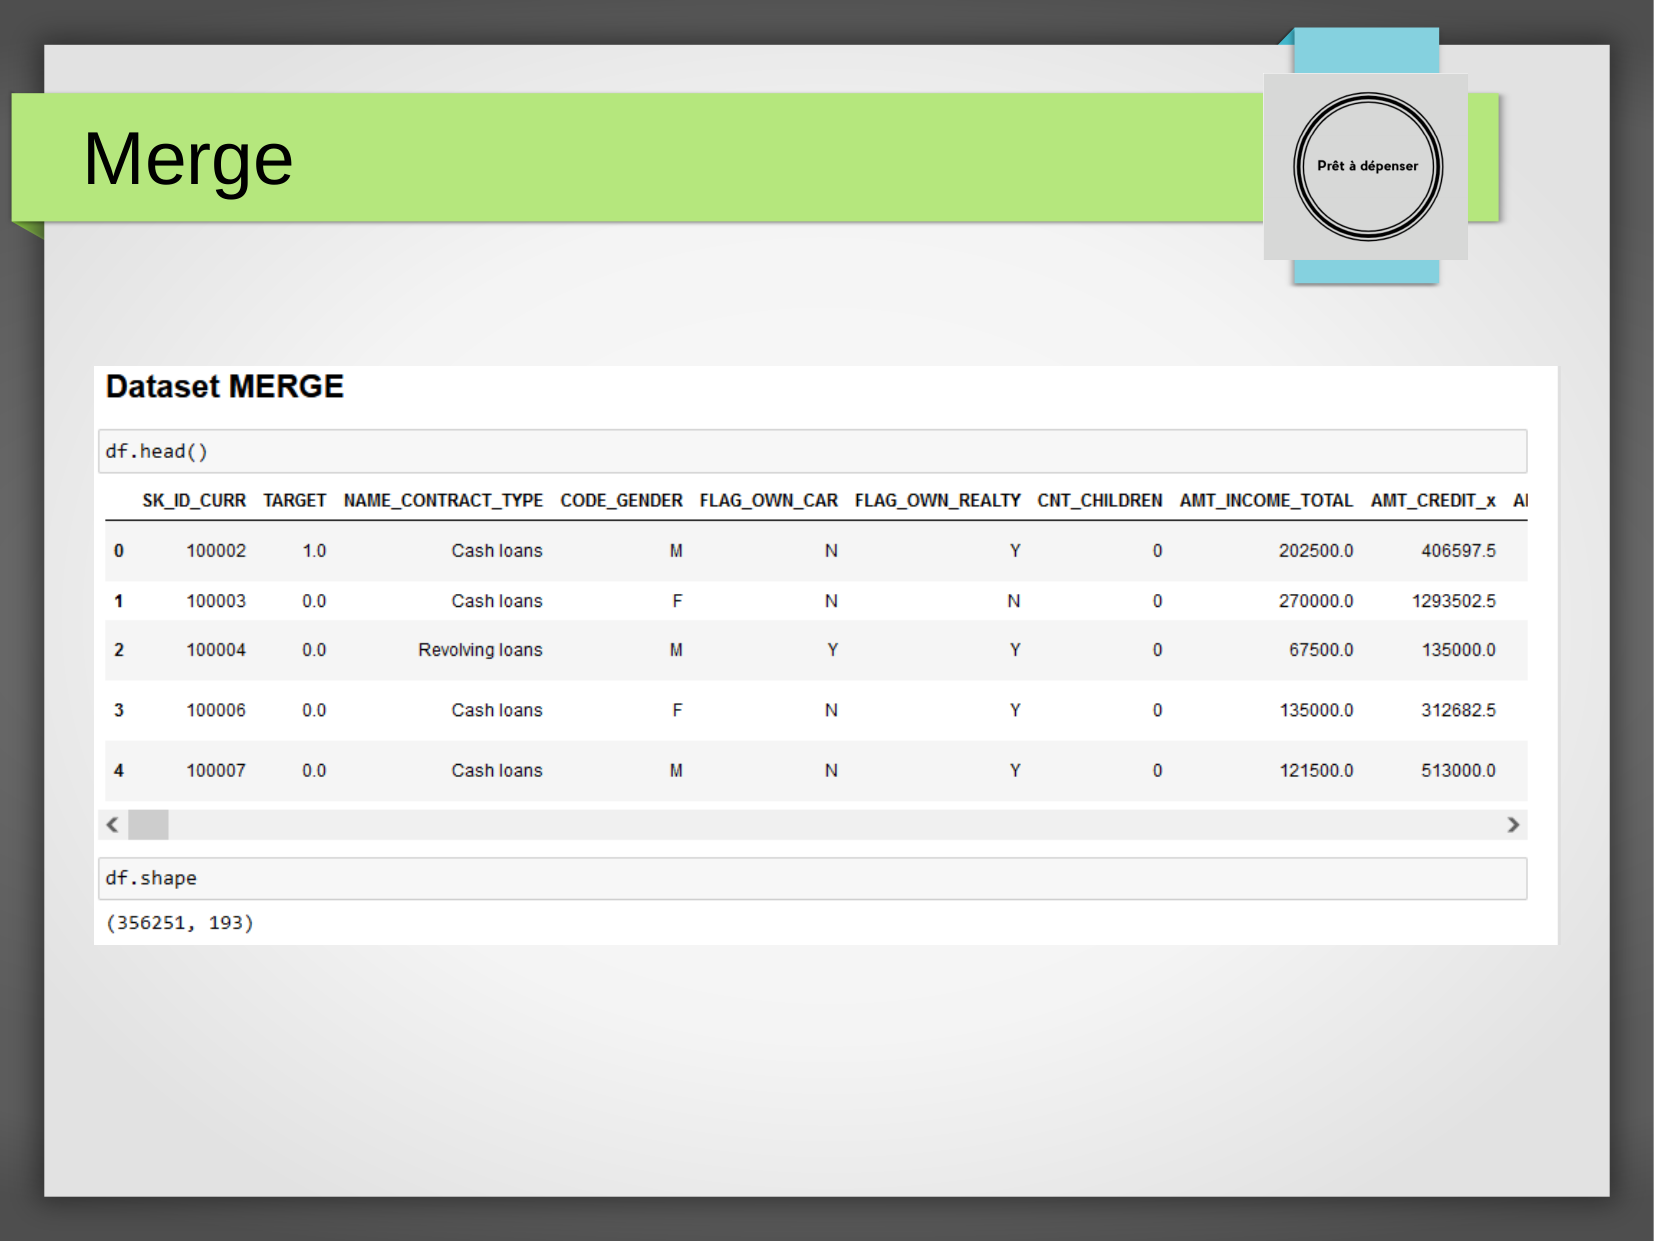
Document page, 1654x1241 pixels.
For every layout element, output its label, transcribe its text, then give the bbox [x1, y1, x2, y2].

picture [0, 0, 1654, 1241]
title Merge [82, 116, 1263, 201]
